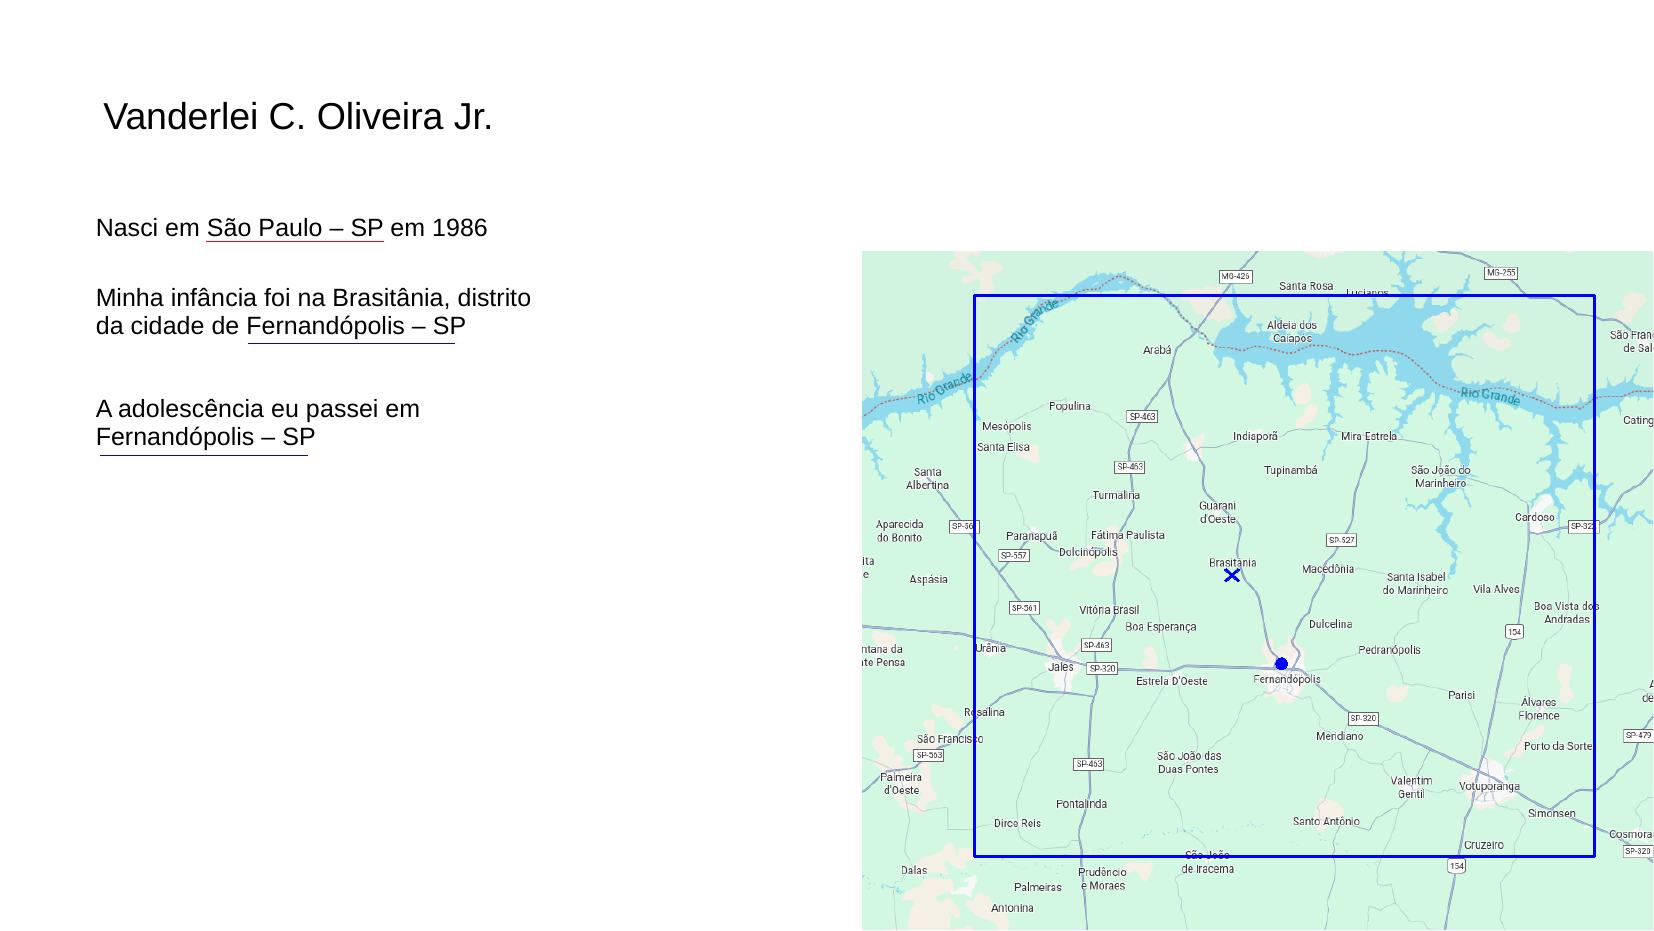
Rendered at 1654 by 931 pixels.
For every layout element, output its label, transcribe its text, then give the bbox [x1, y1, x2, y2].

picture [862, 251, 1654, 930]
text_box [1224, 568, 1240, 582]
text_box Minha infância foi na Brasitânia, distrito da cidade de Fernandópolis – SP [81, 276, 556, 375]
text_box A adolescência eu passei em Fernandópolis – SP [81, 387, 583, 459]
text_box Nasci em São Paulo – SP em 1986 [81, 206, 502, 250]
text_box [1275, 657, 1288, 670]
text_box Vanderlei C. Oliveira Jr. [88, 88, 510, 146]
